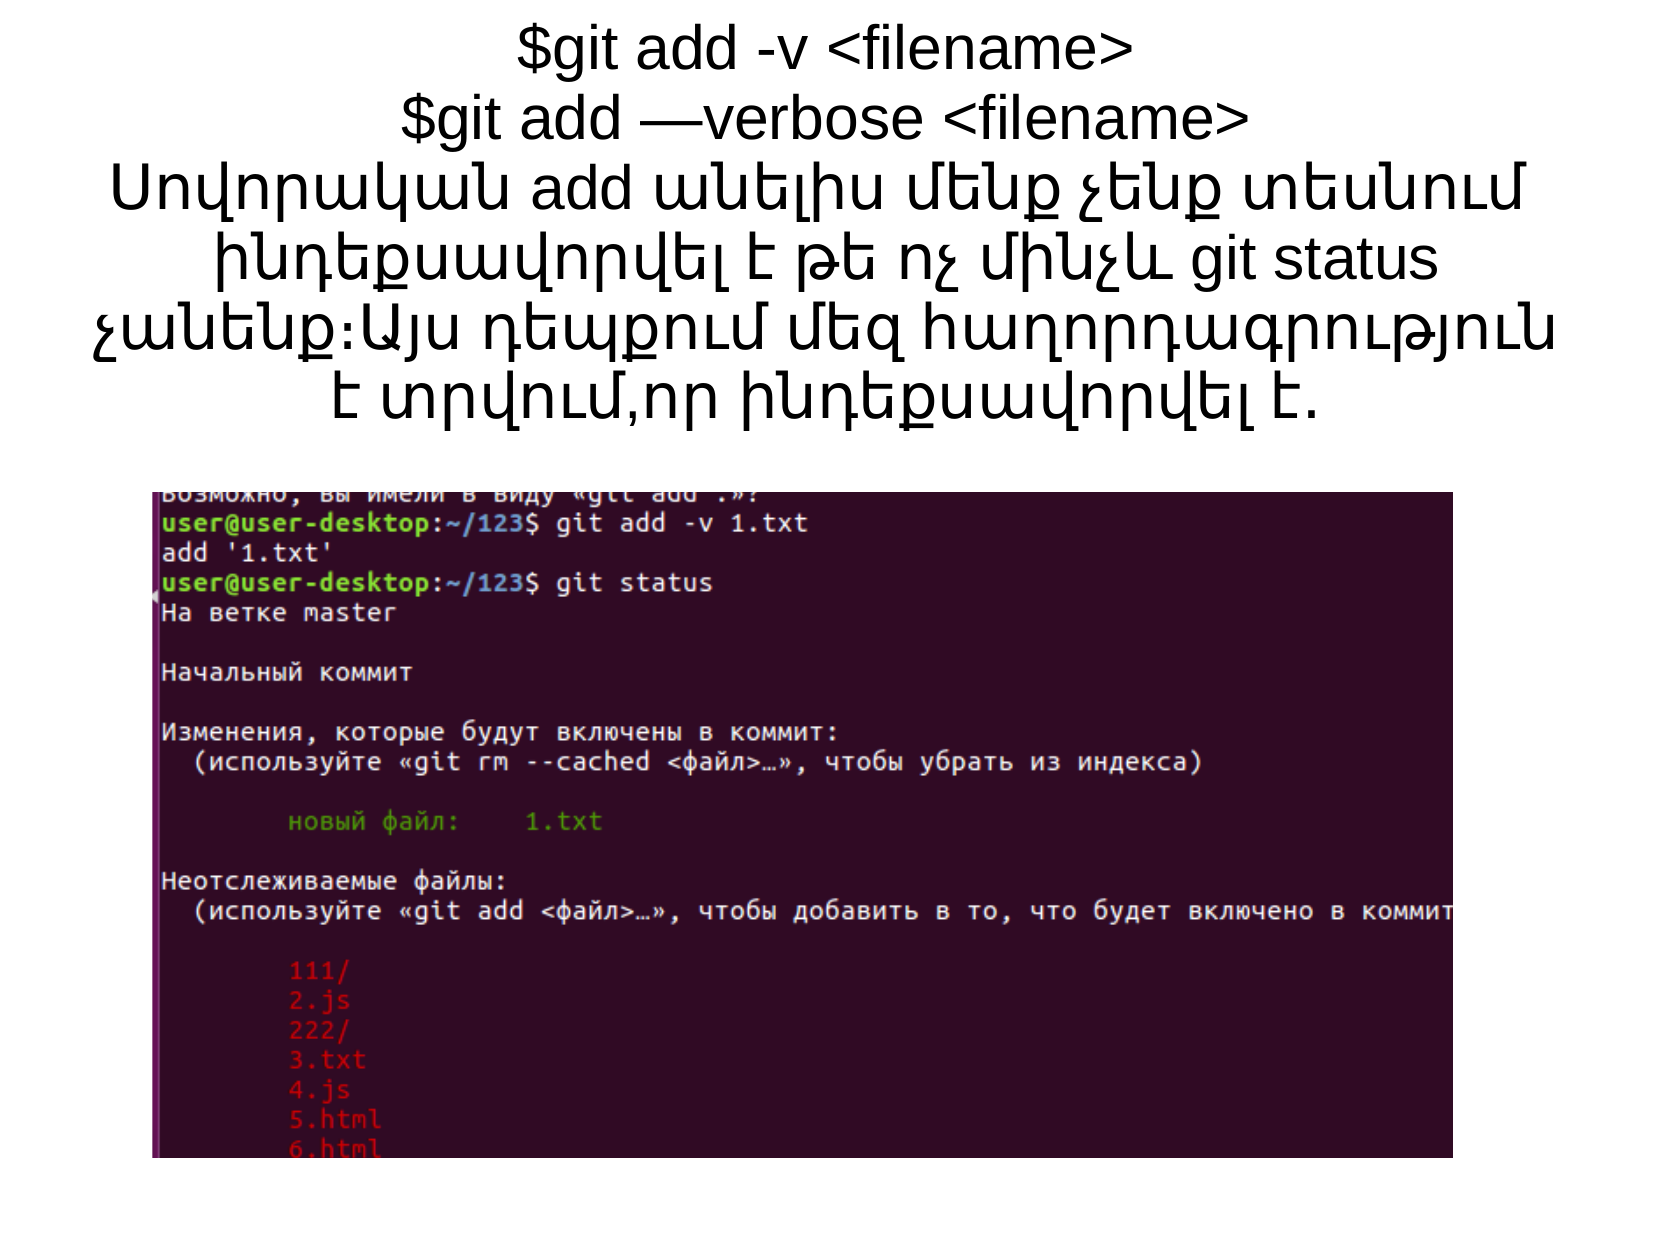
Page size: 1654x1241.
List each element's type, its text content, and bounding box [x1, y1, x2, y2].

title $git add -v <filename> $git add —verbose <filename> Սովորական add անելիս մենք չենք տեսնում ինդեքսավորվել է թե ոչ մինչև git status չանենք։Այս դեպքում մեզ հաղորդագրություն է տրվում,որ ինդեքսավորվել է․ [82, 0, 1571, 433]
picture [152, 492, 1453, 1158]
